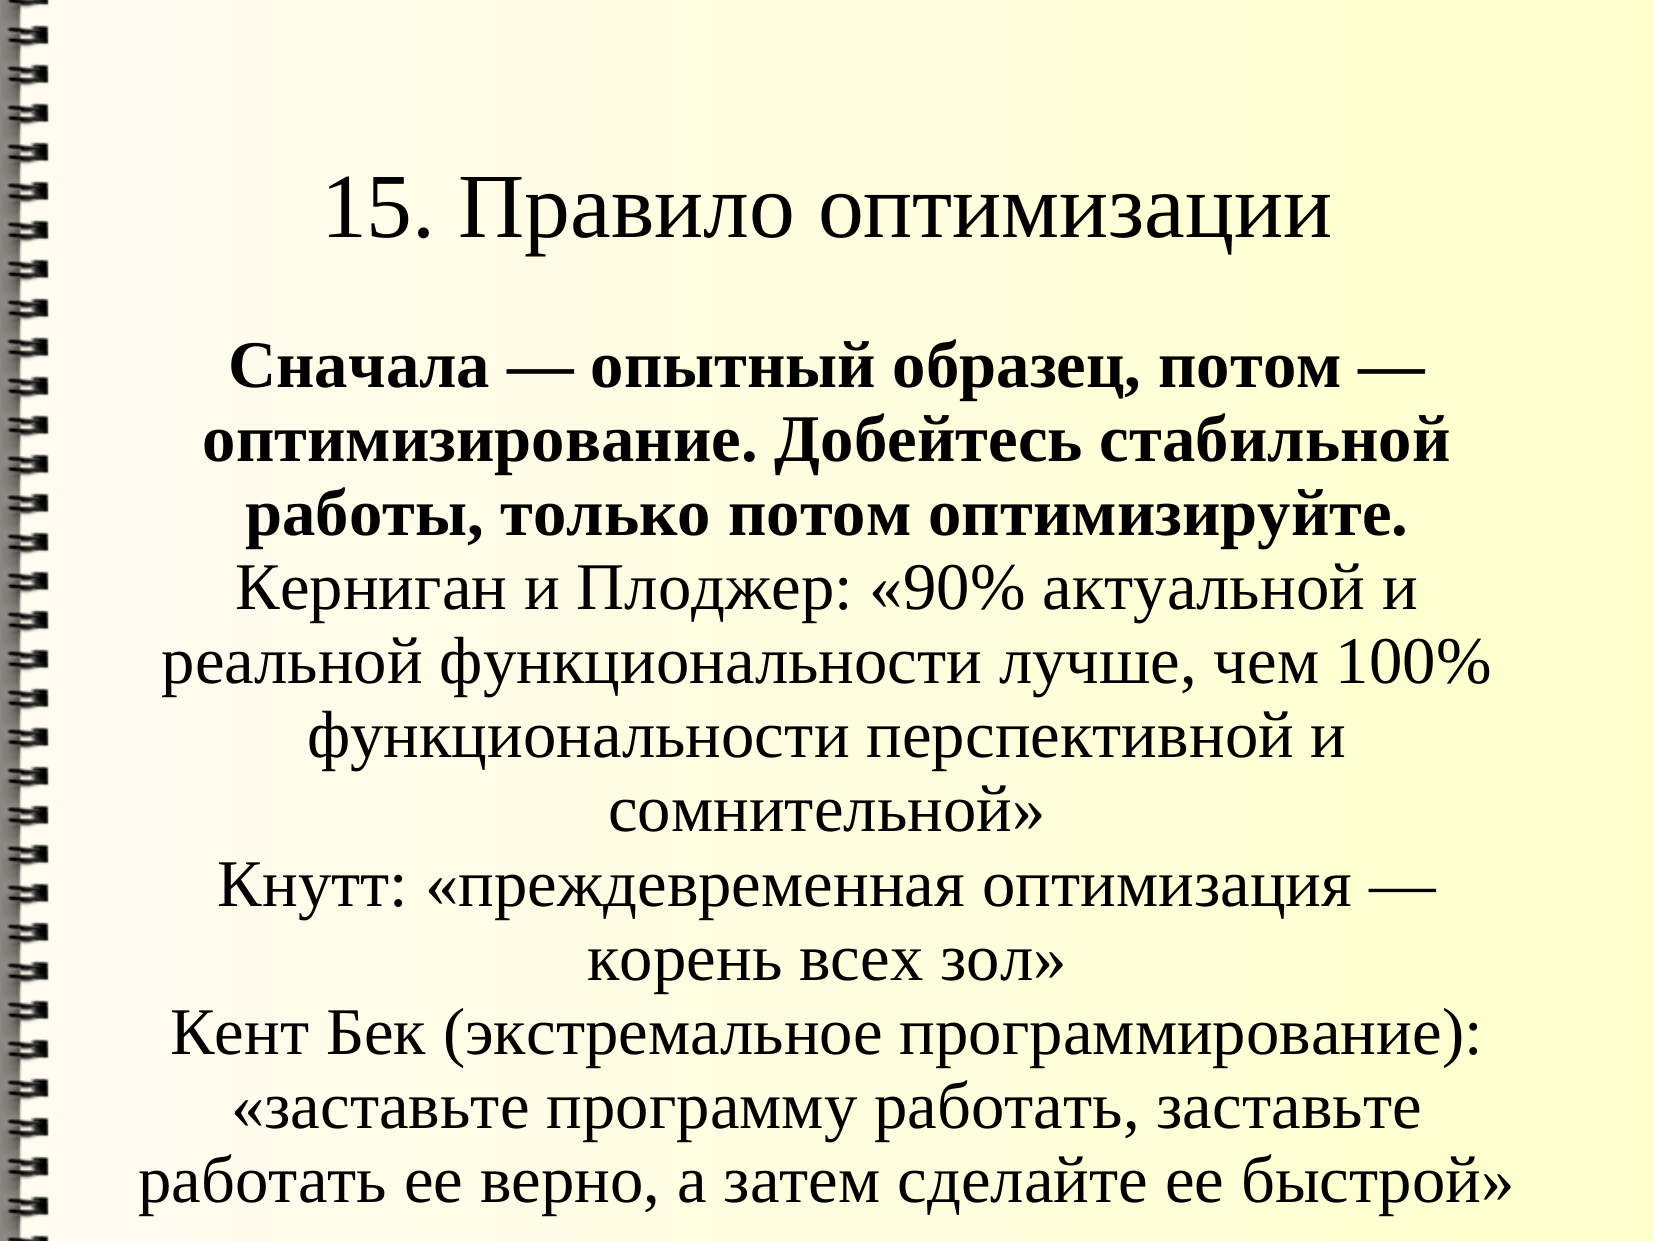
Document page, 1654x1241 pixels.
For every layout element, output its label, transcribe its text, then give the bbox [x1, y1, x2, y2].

picture [0, 0, 1654, 1241]
subtitle Сначала — опытный образец, потом — оптимизирование. Добейтесь стабильной работы, только потом оптимизируйте. Керниган и Плоджер: «90% актуальной и реальной функциональности лучше, чем 100% функциональности перспективной и сомнительной» Кнутт: «преждевременная оптимизация — корень всех зол» Кент Бек (экстремальное программирование): «заставьте программу работать, заставьте работать ее верно, а затем сделайте ее быстрой» [121, 327, 1534, 1217]
title 15. Правило оптимизации [121, 102, 1534, 311]
